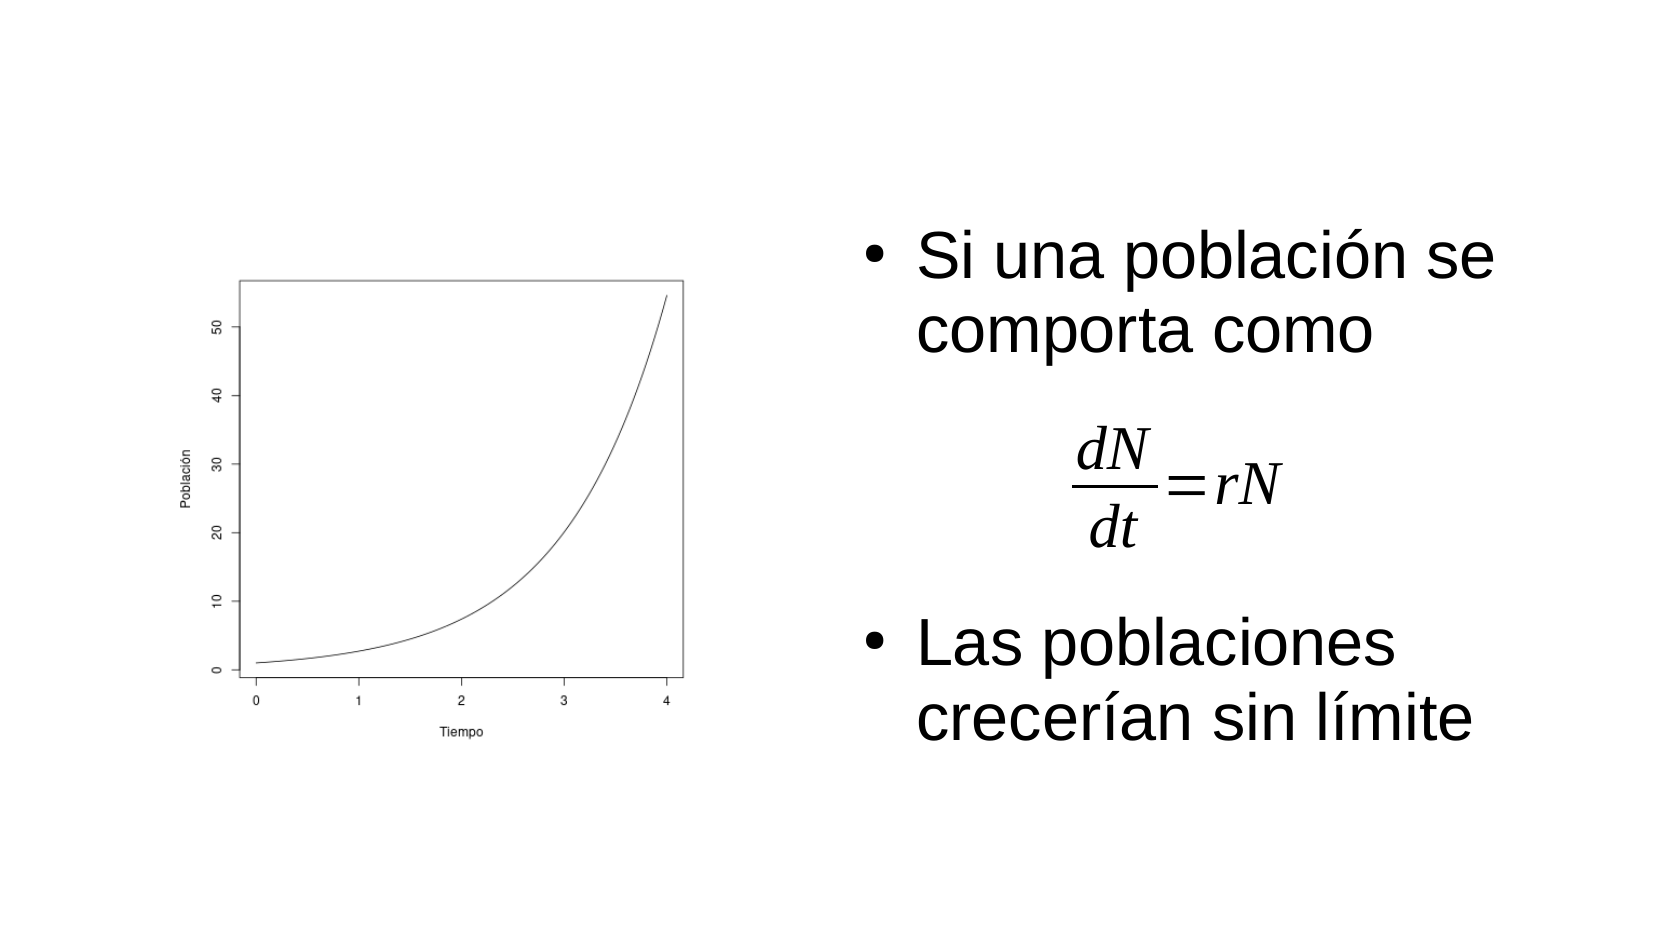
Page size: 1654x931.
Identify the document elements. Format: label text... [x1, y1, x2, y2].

list Si una población se comporta como Las poblaciones crecerían sin límite [845, 217, 1572, 758]
chart [1062, 413, 1293, 561]
picture [176, 217, 716, 758]
